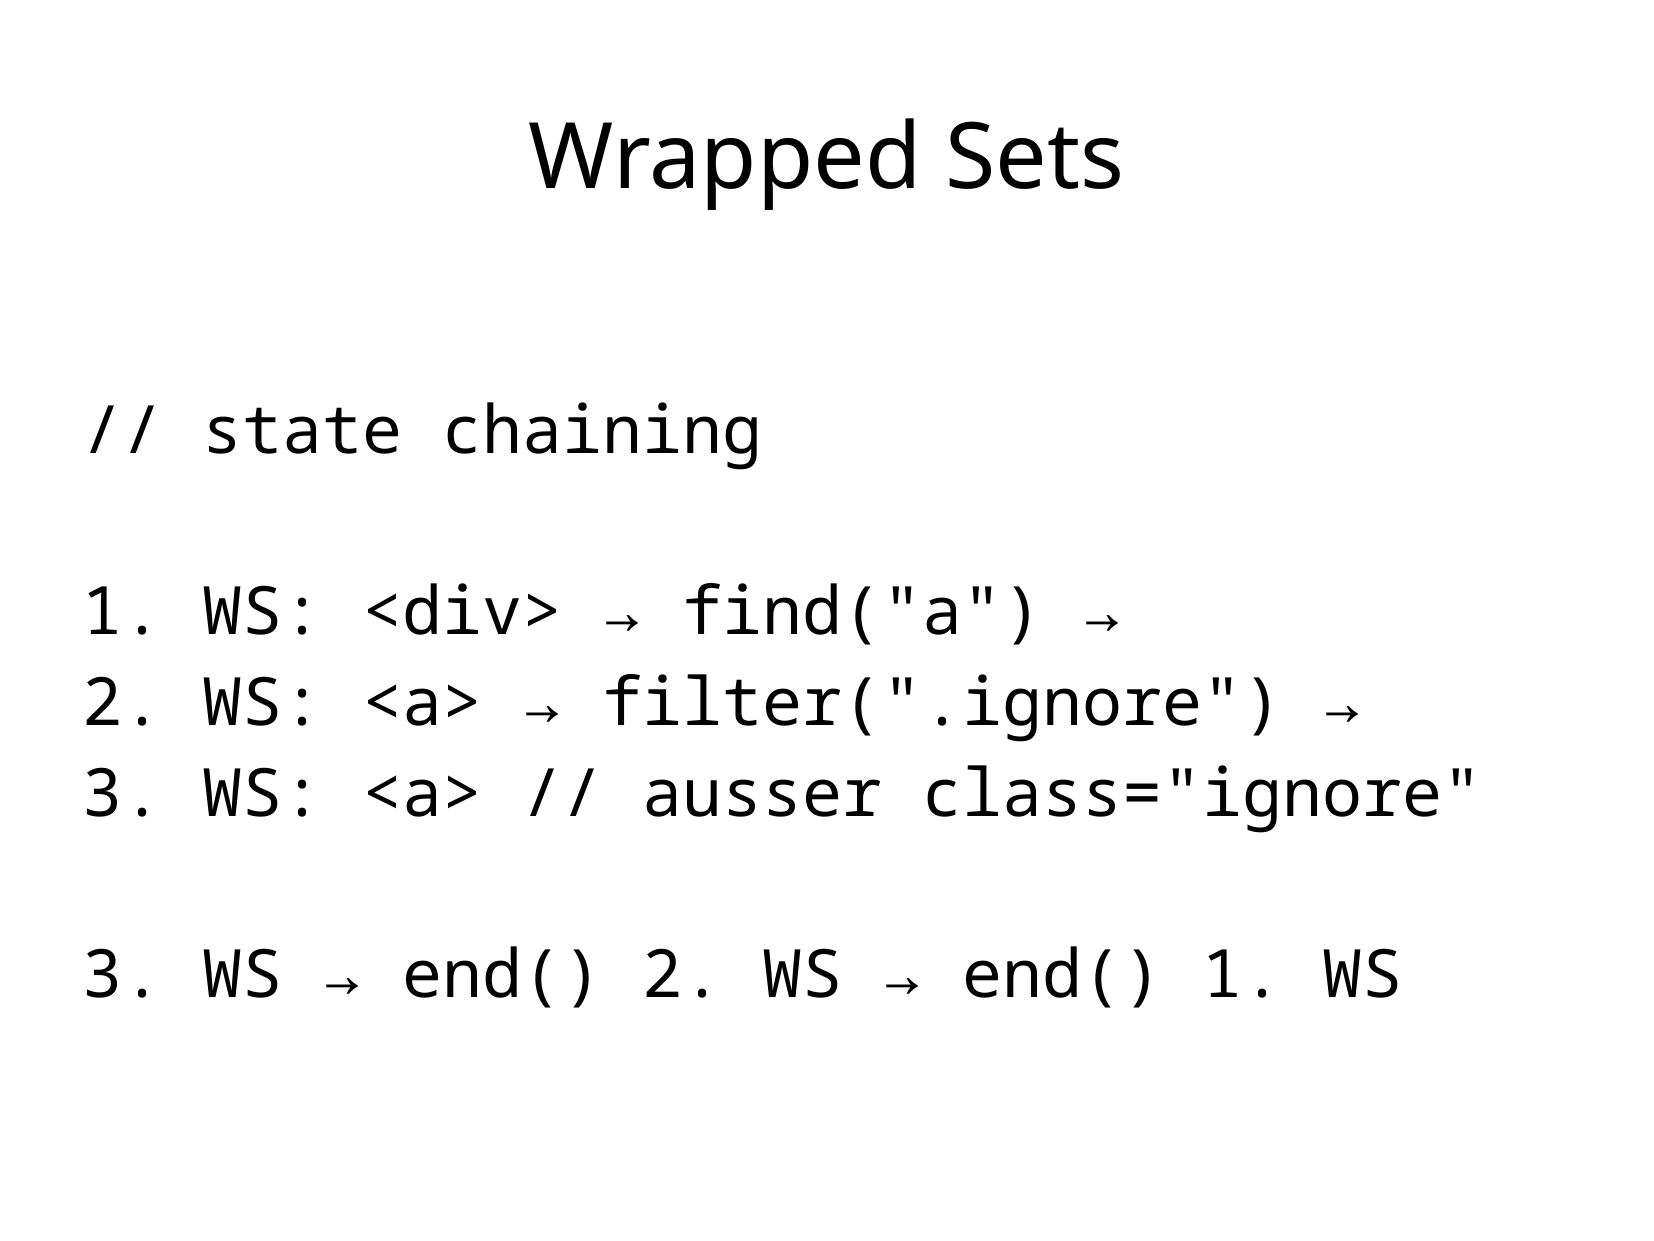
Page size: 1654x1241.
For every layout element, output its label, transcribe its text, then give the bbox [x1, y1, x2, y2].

title Wrapped Sets [82, 56, 1571, 250]
subtitle // state chaining 1. WS: <div> → find("a") → 2. WS: <a> → filter(".ignore") → 3. WS: <a> // ausser class="ignore" 3. WS → end() 2. WS → end() 1. WS [82, 297, 1571, 1102]
